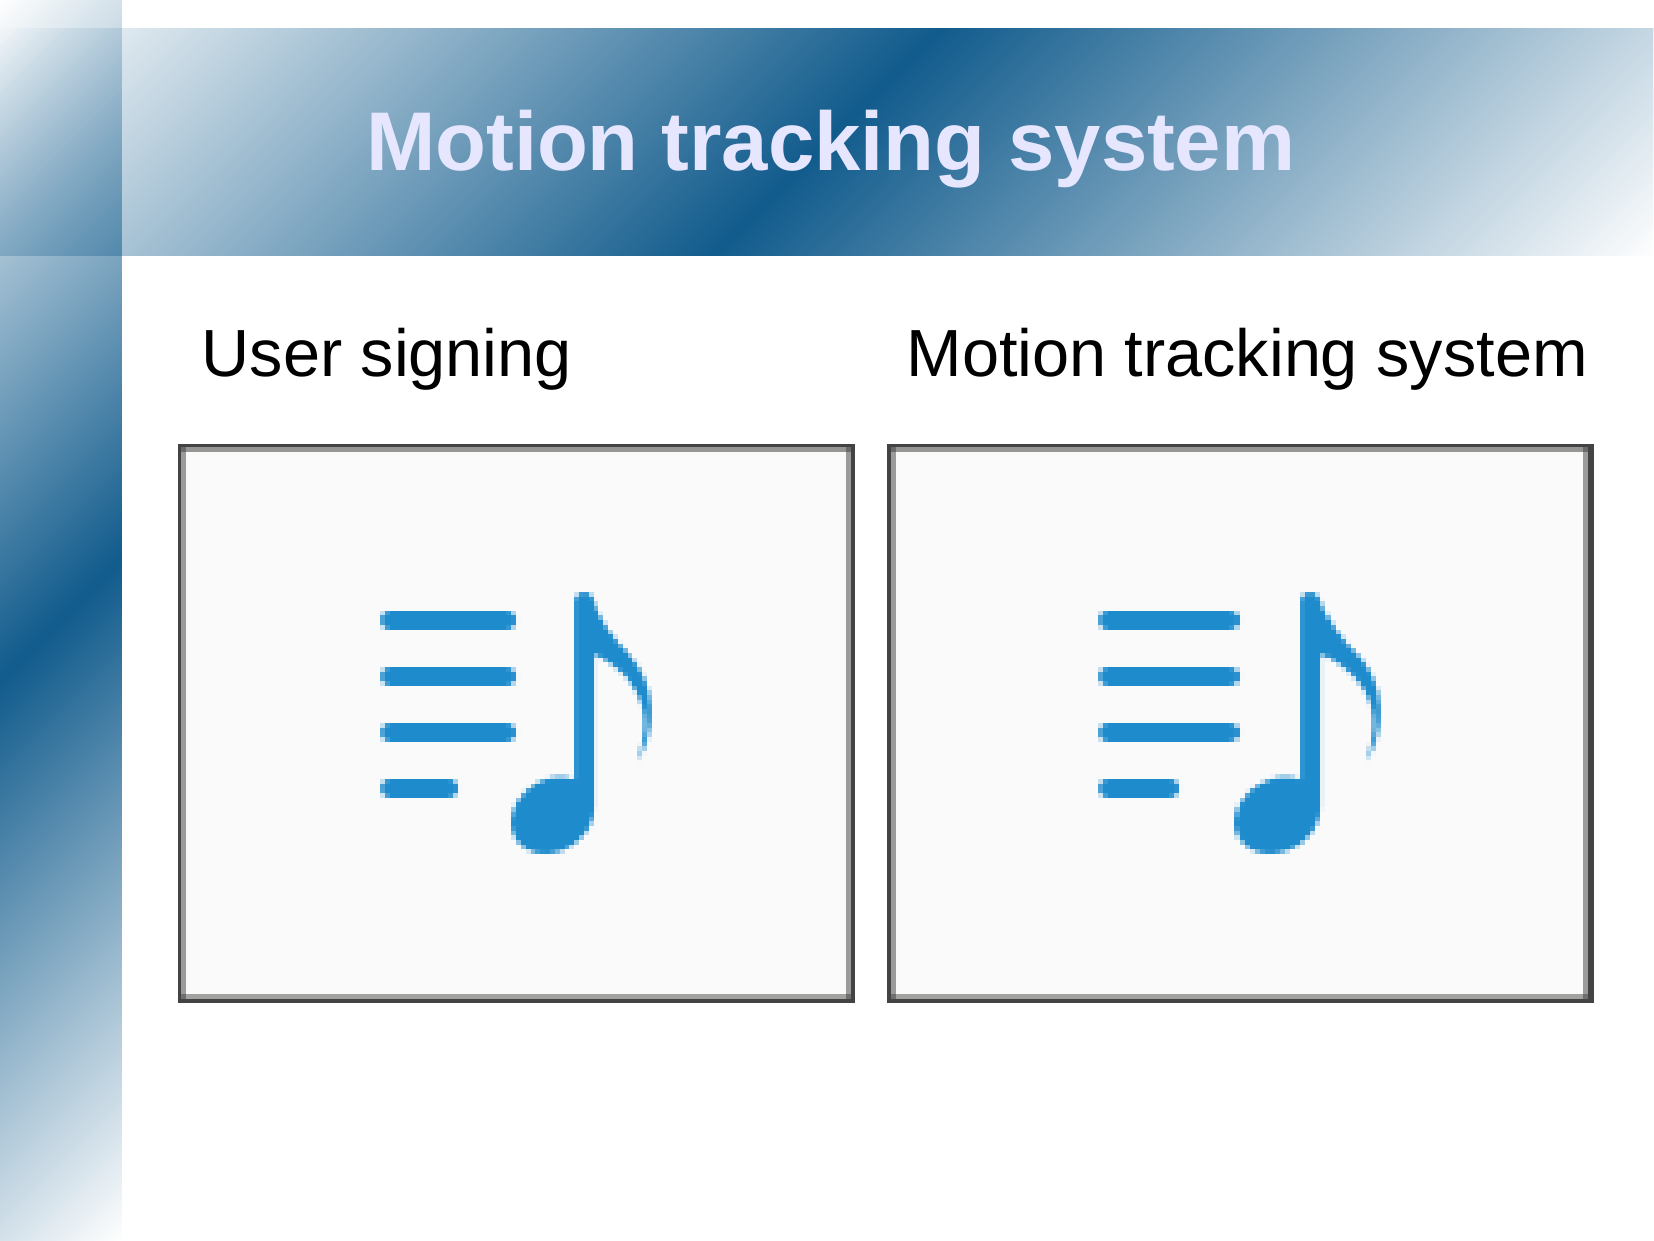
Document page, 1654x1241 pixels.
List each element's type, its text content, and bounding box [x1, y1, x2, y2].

title Motion tracking system [125, 37, 1538, 246]
text_box [177, 442, 857, 1004]
text_box [885, 442, 1595, 1004]
list User signing Motion tracking system [127, 316, 1603, 1174]
